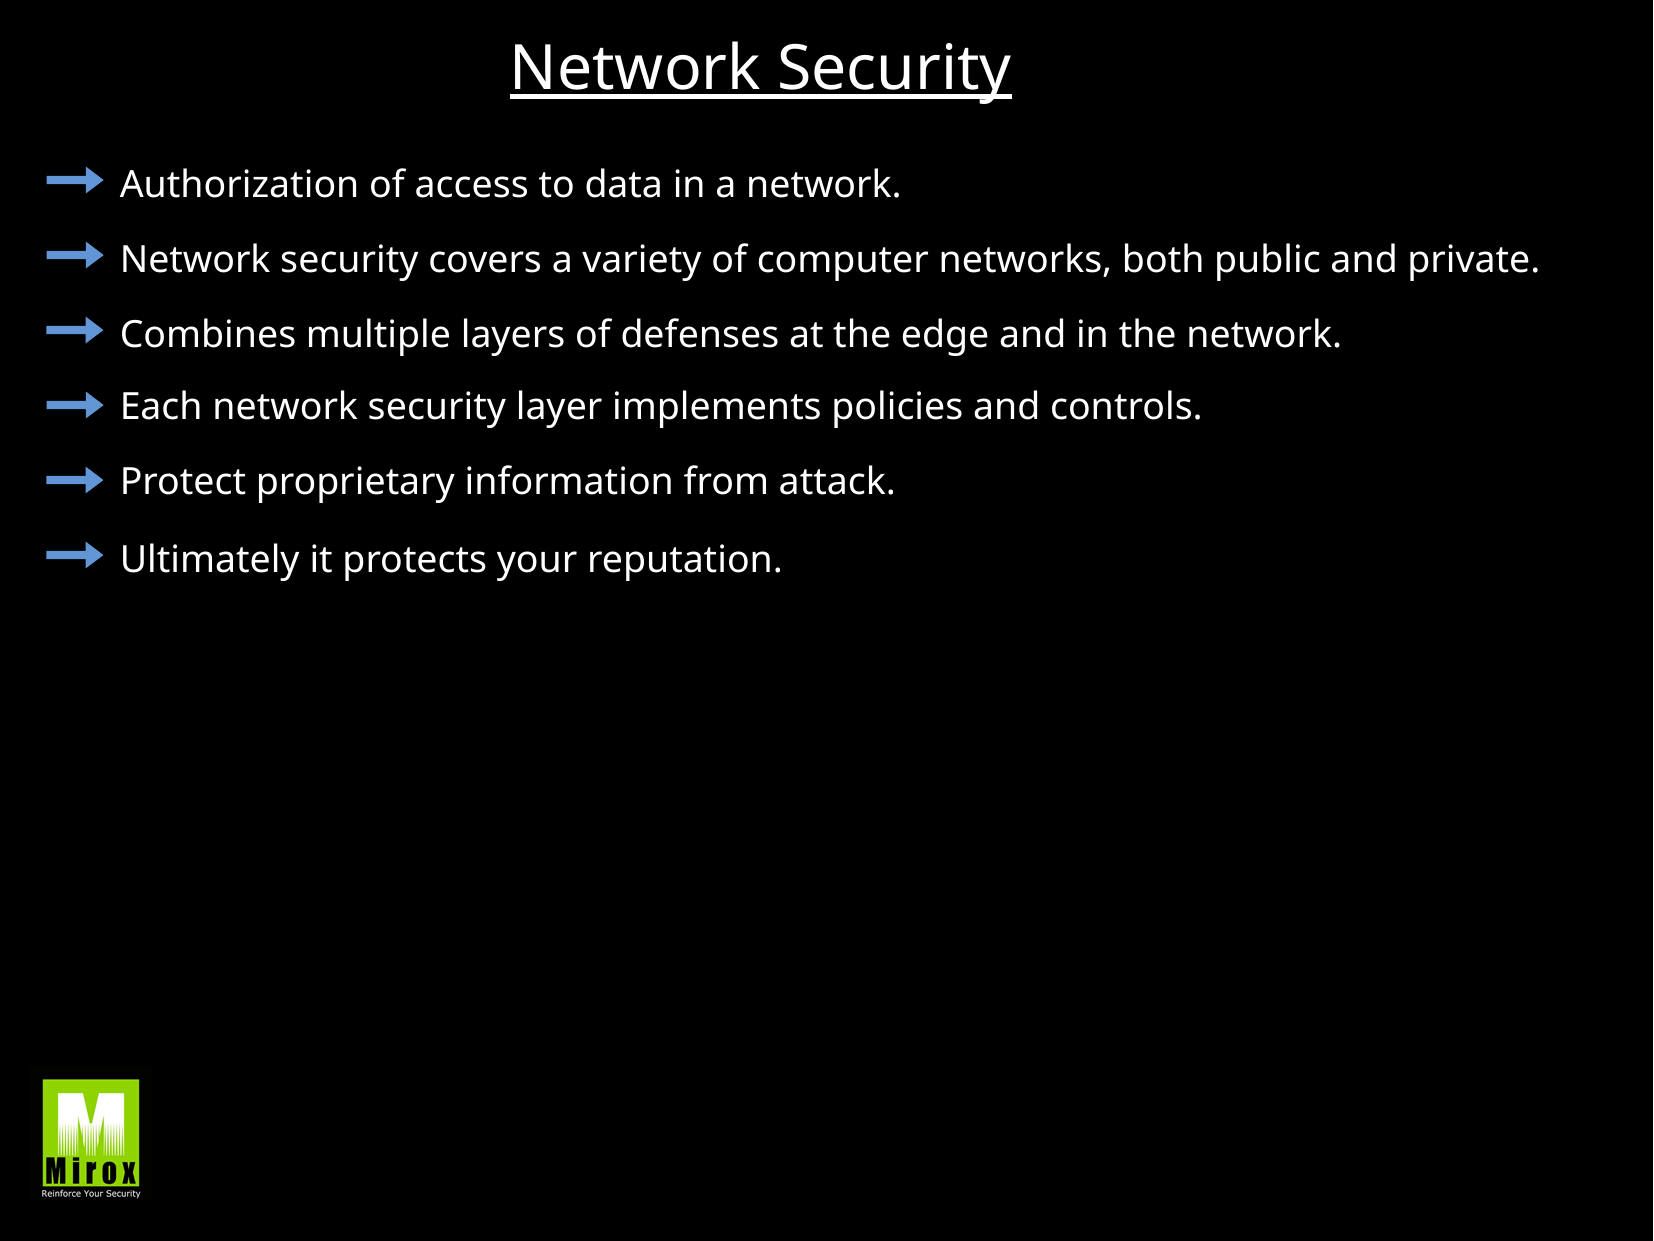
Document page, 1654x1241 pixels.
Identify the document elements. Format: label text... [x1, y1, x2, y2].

picture [30, 1066, 152, 1201]
picture [44, 315, 106, 346]
text_box Network security covers a variety of computer networks, both public and private. [105, 225, 1653, 327]
text_box Authorization of access to data in a network. [105, 150, 1471, 211]
text_box Protect proprietary information from attack. [105, 447, 1628, 511]
text_box Ultimately it protects your reputation. [105, 525, 1628, 588]
text_box Combines multiple layers of defenses at the edge and in the network. [105, 300, 1628, 363]
text_box Each network security layer implements policies and controls. [105, 372, 1628, 436]
picture [45, 240, 106, 271]
picture [45, 165, 106, 196]
text_box Network Security [495, 15, 1062, 107]
picture [44, 540, 106, 571]
picture [45, 390, 106, 421]
picture [44, 465, 106, 496]
